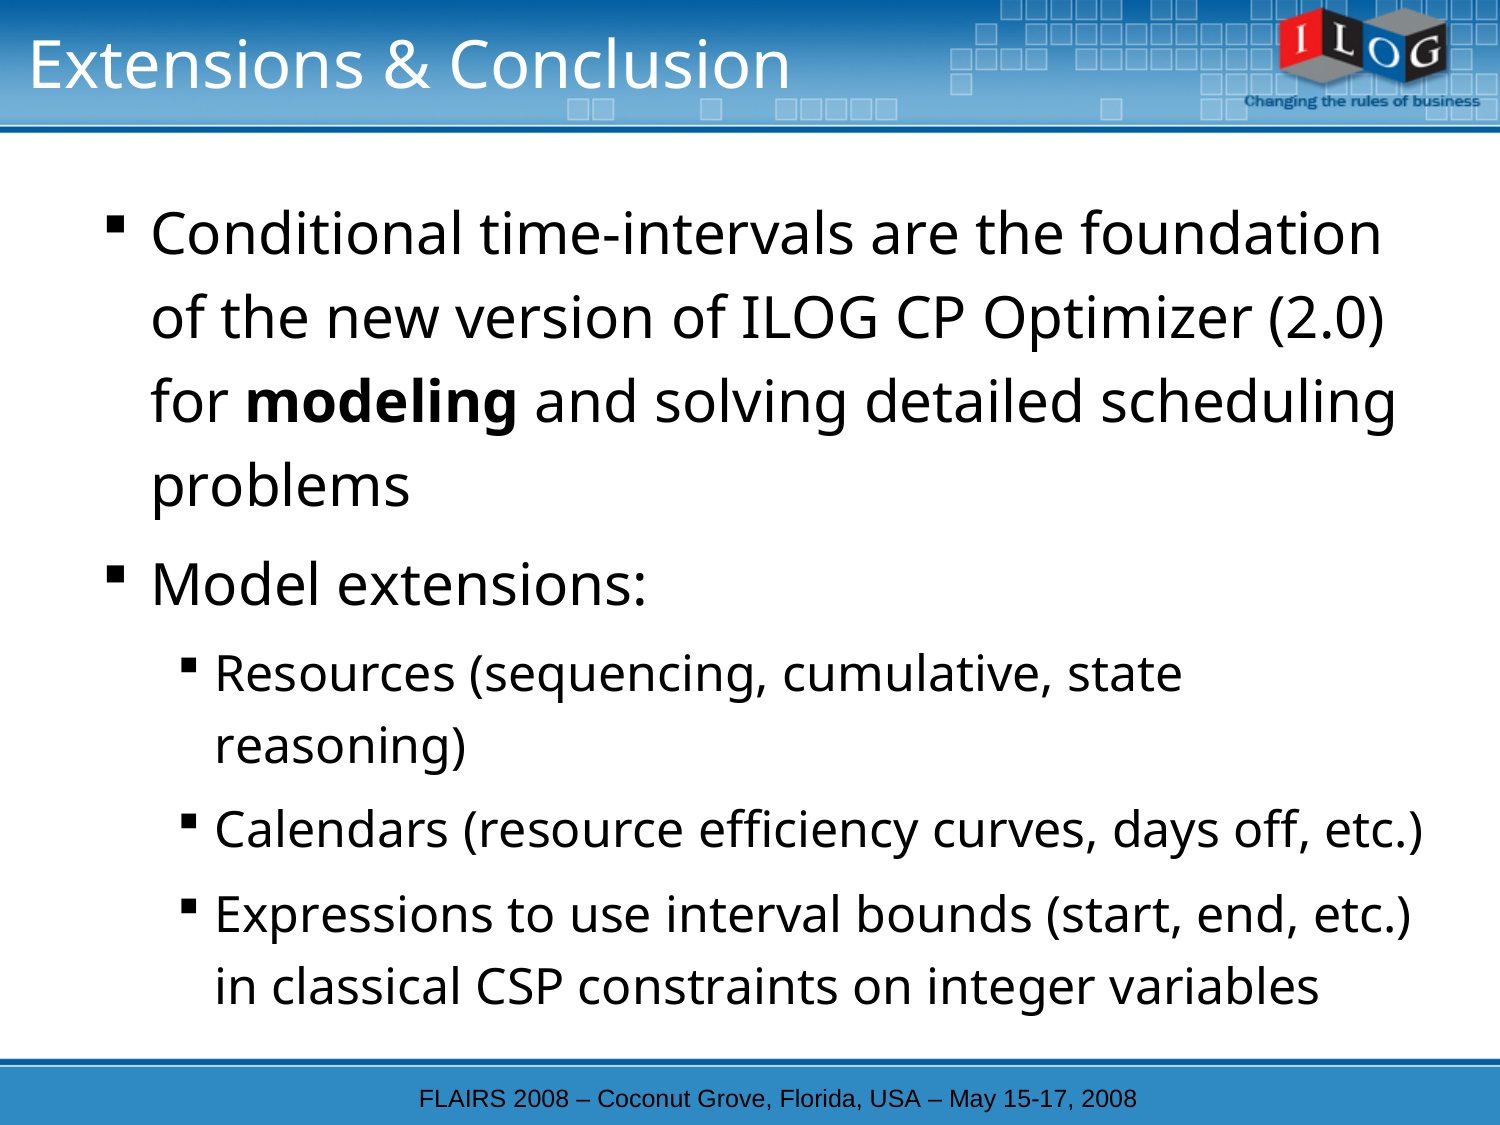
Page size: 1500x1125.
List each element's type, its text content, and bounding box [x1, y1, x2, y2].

list Conditional time-intervals are the foundation of the new version of ILOG CP Optimizer (2.0) for modeling and solving detailed scheduling problems Model extensions: Resources (sequencing, cumulative, state reasoning) Calendars (resource efficiency curves, days off, etc.) Expressions to use interval bounds (start, end, etc.) in classical CSP constraints on integer variables [87, 174, 1463, 1000]
title Extensions & Conclusion [12, 0, 1300, 144]
picture [0, 0, 1500, 1125]
